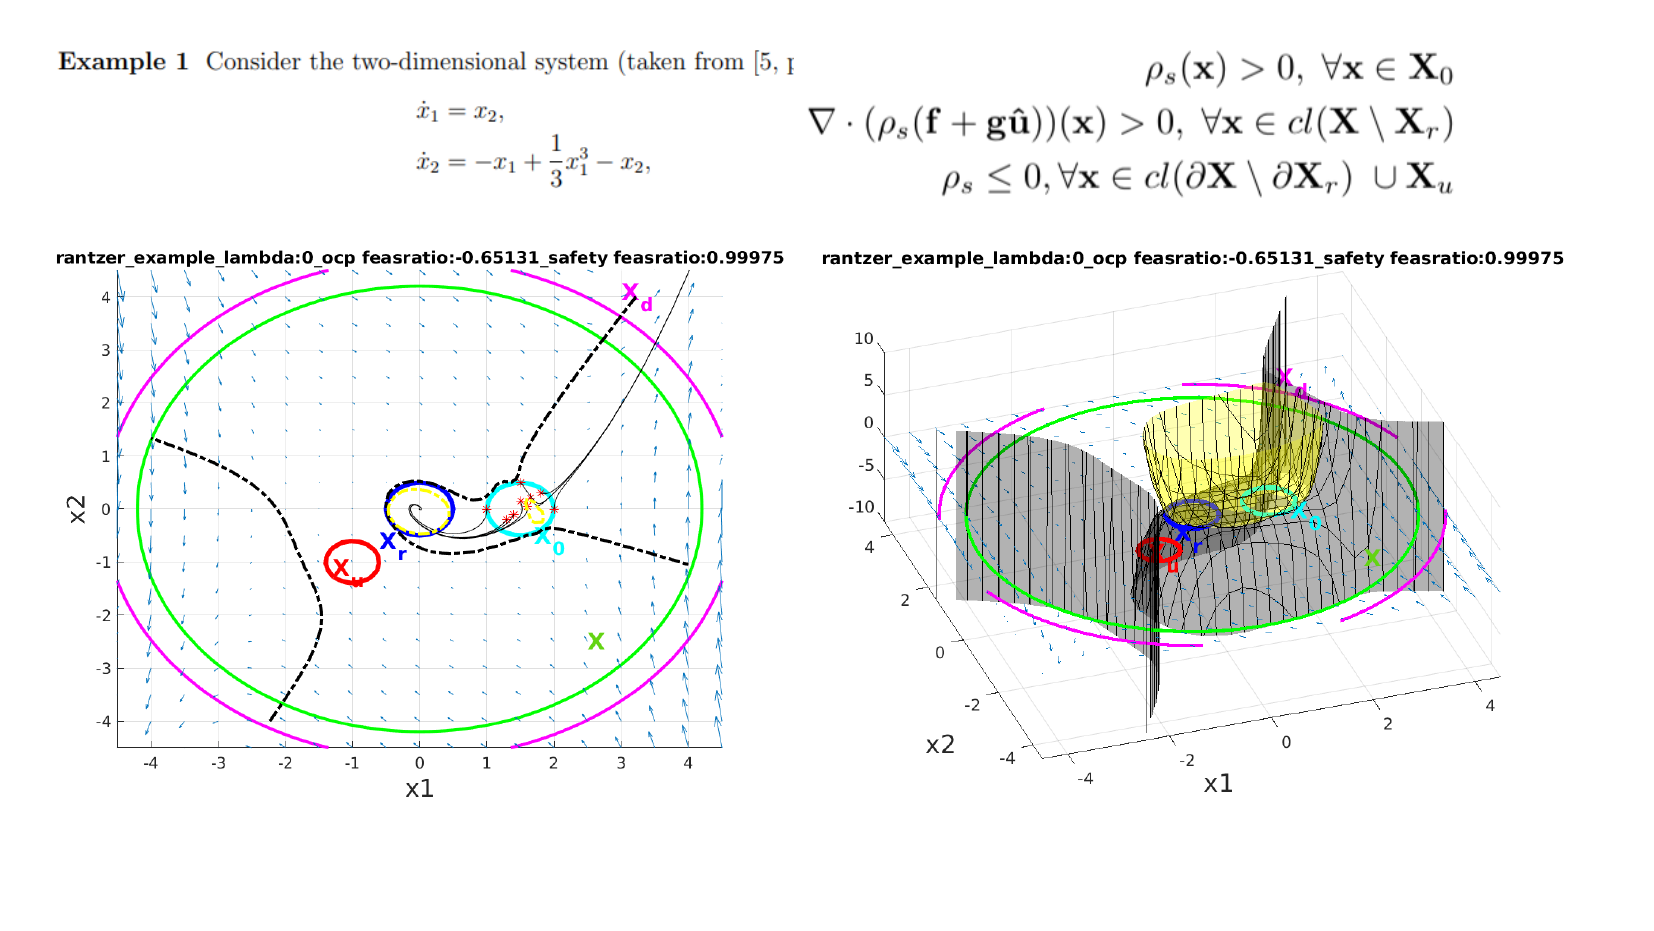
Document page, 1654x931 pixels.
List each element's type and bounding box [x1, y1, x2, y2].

picture [810, 226, 1576, 809]
picture [45, 226, 796, 812]
picture [25, 41, 1486, 211]
